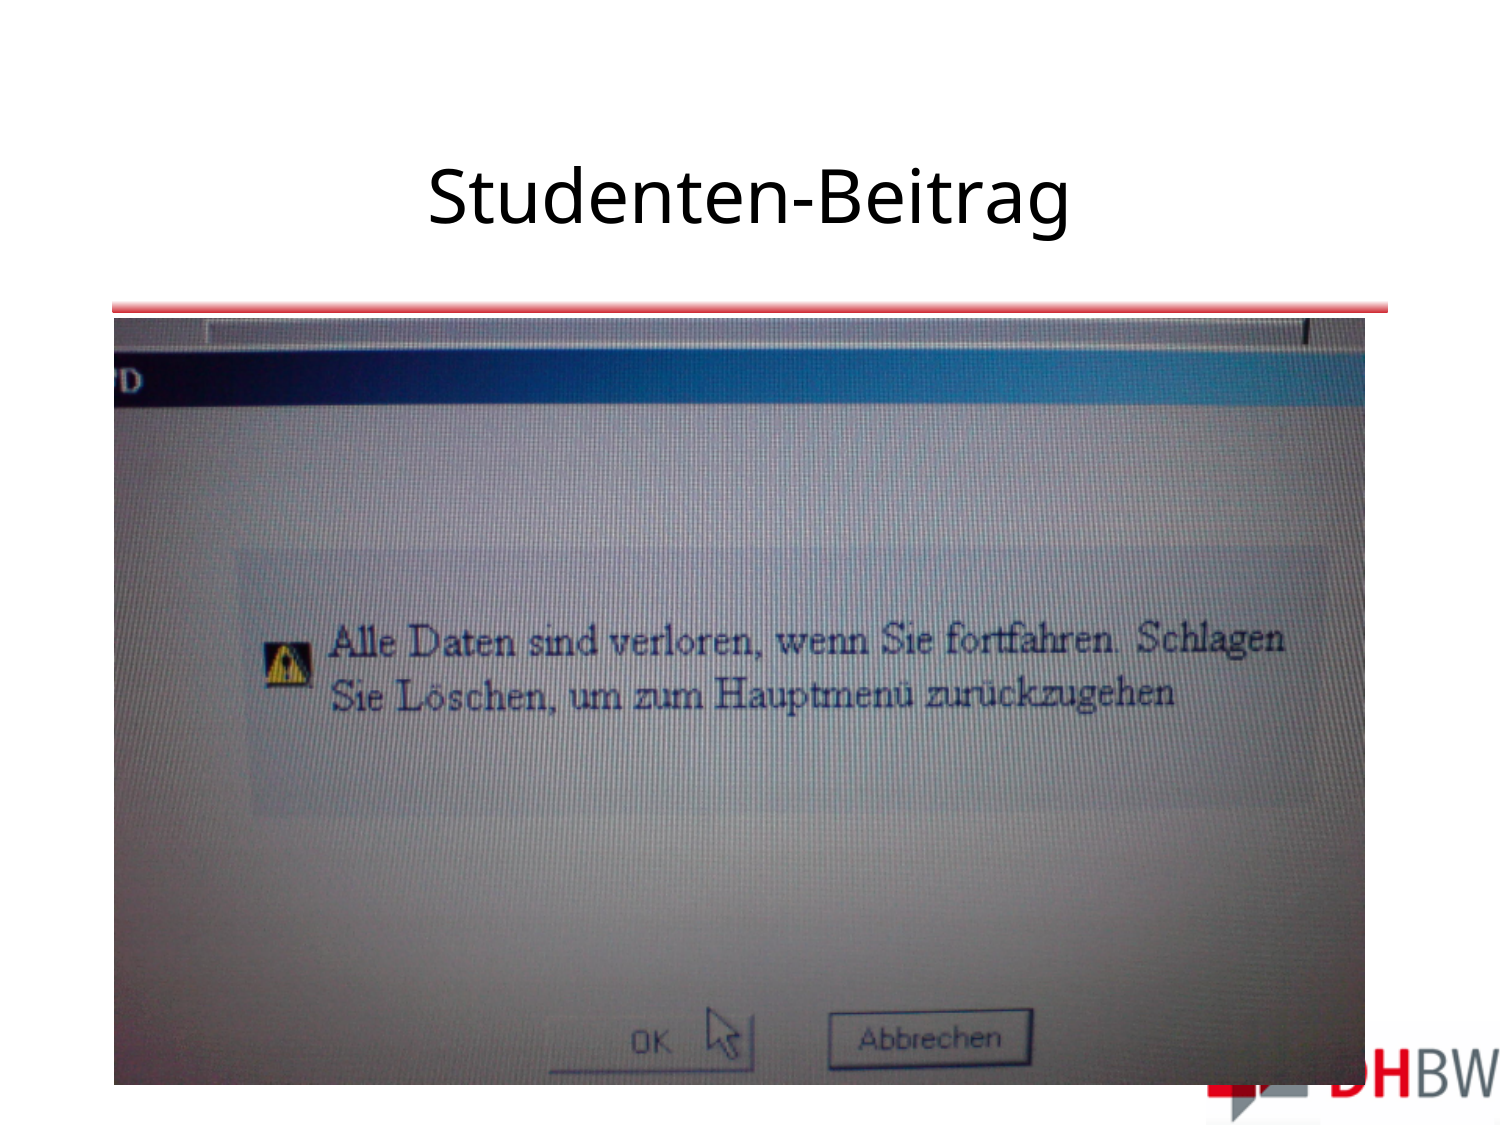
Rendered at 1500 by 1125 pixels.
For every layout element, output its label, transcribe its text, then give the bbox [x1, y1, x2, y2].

picture [114, 367, 1500, 1125]
title Studenten-Beitrag [112, 20, 1388, 367]
